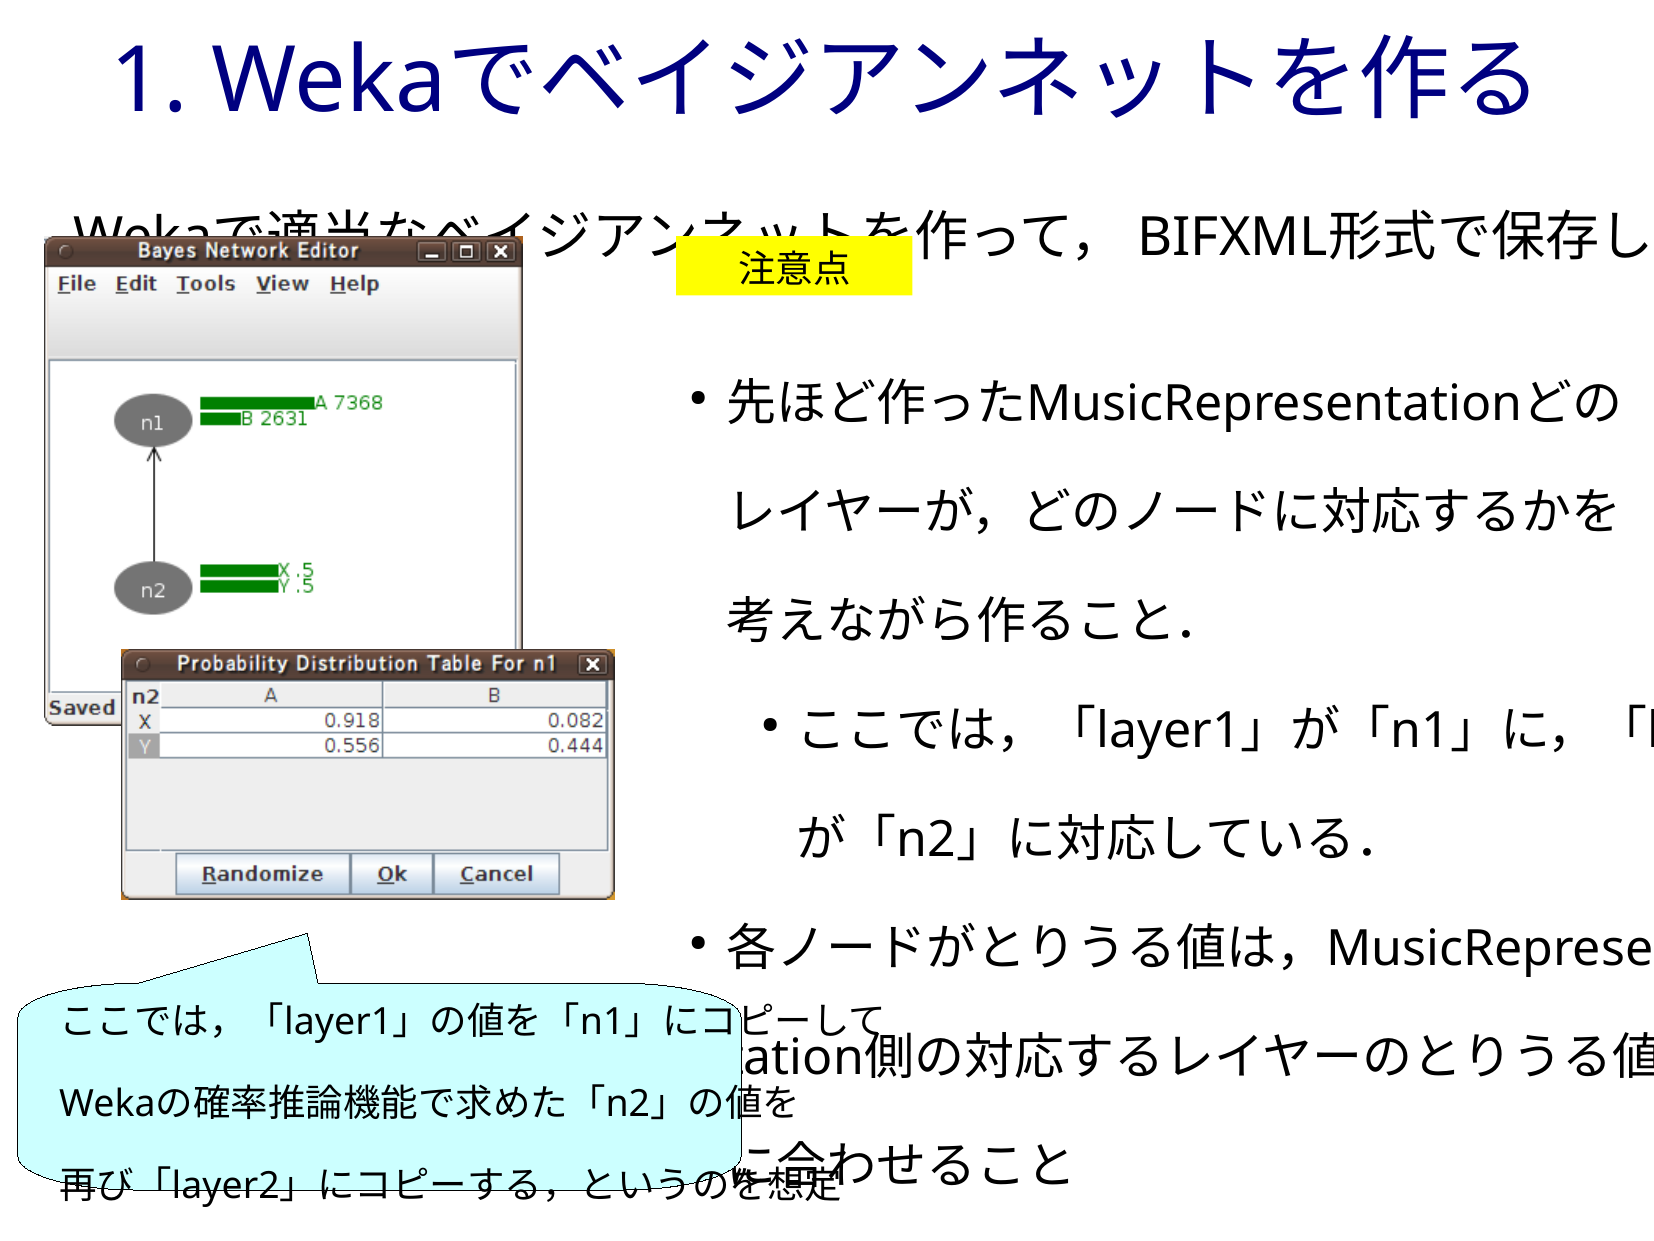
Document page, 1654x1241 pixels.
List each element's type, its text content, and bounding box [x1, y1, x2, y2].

title 1. Wekaでベイジアンネットを作る [82, 21, 1571, 121]
picture [44, 236, 615, 900]
text_box 注意点 [676, 236, 913, 296]
text_box 先ほど作ったMusicRepresentationどの レイヤーが，どのノードに対応するかを 考えながら作ること． ここでは，「layer1」が「n1」に，「layer2」 が「n2」に対応している． 各ノードがとりうる値は，MusicRepresen- tation側の対応するレイヤーのとりうる値 に合わせること 「layer1」と「n1」のとりうる値が"A", "B" 「layer2」と「n2」のとりうる値が"X", "Y" [661, 318, 1649, 1113]
text_box Wekaで適当なベイジアンネットを作って， BIFXML形式で保存しよう． [39, 145, 1652, 219]
text_box ここでは，「layer1」の値を「n1」にコピーして Wekaの確率推論機能で求めた「n2」の値を 再び「layer2」にコピーする，というのを想定 [17, 933, 742, 1191]
